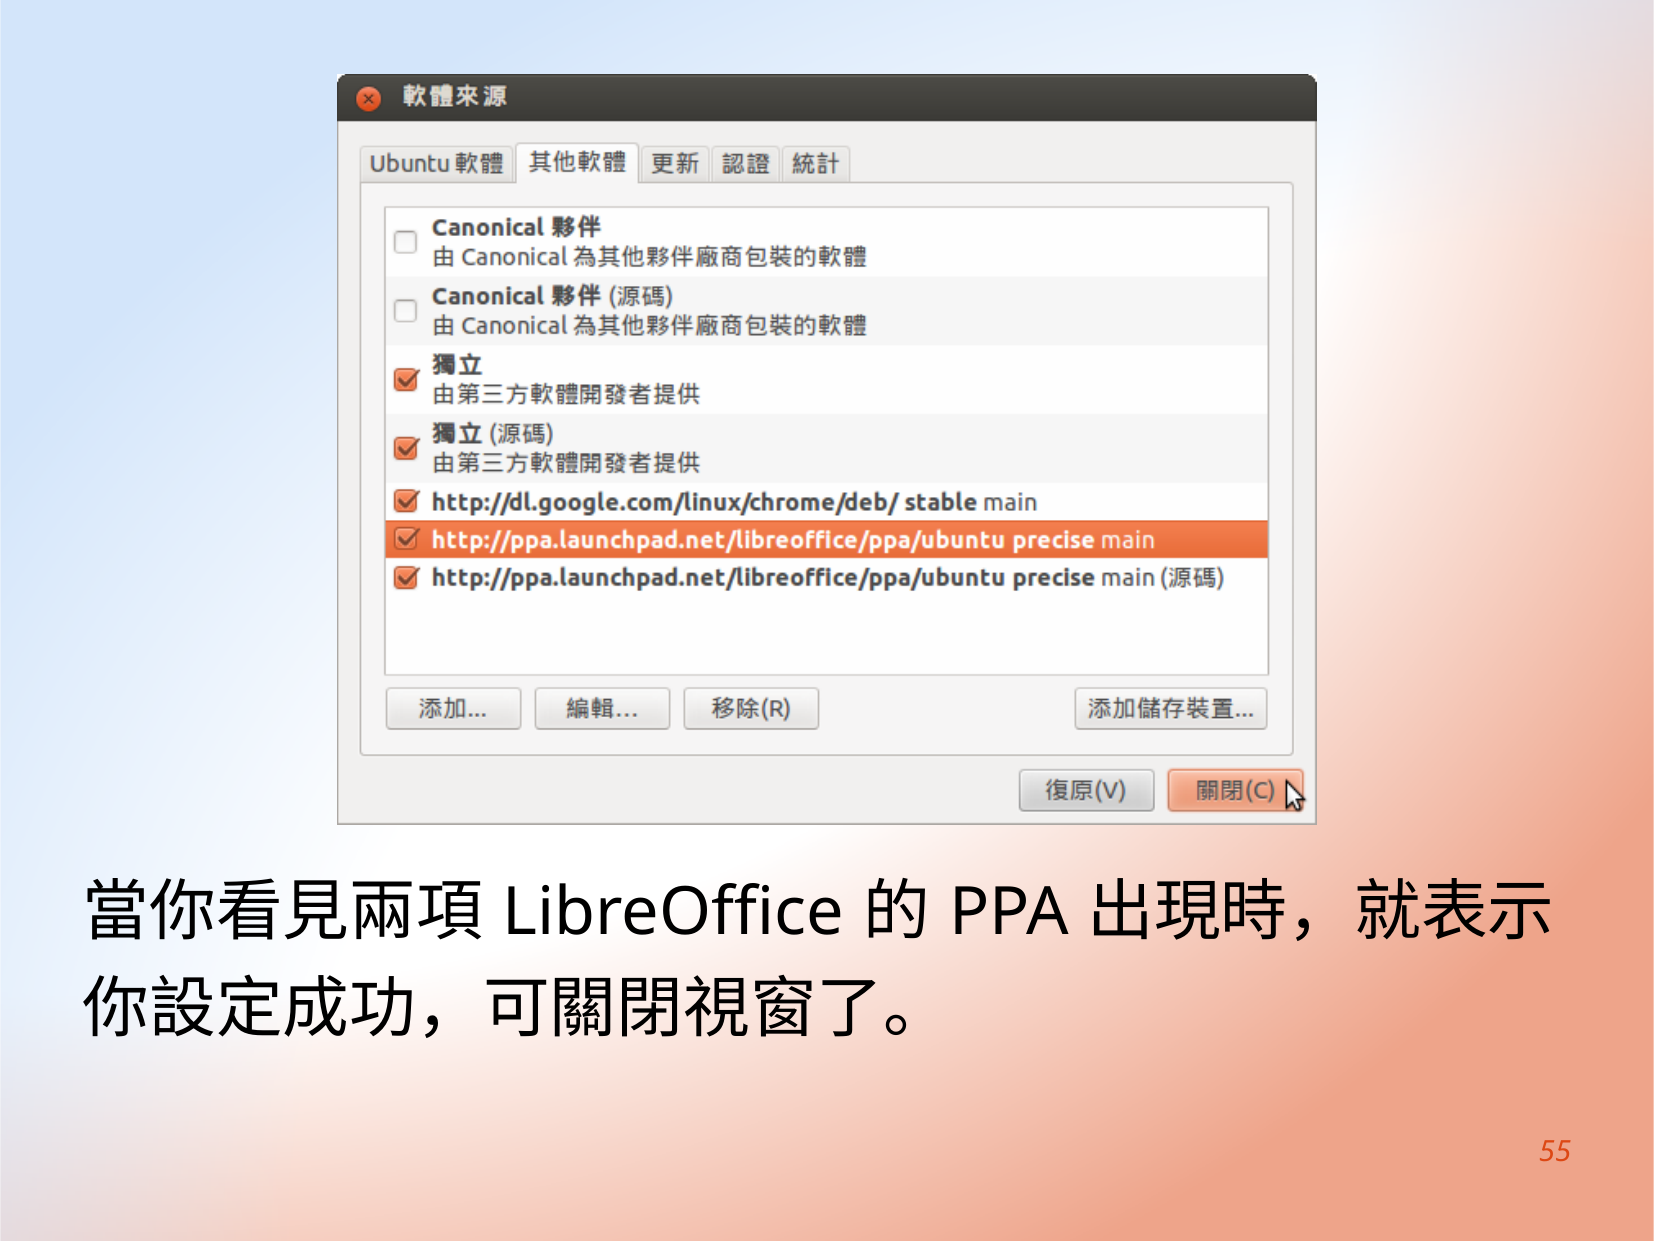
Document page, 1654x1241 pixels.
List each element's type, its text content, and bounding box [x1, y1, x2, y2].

list 當你看見兩項LibreOffice的PPA出現時，就表示你設定成功，可關閉視窗了。 [82, 857, 1571, 1201]
picture [0, 0, 1654, 1241]
